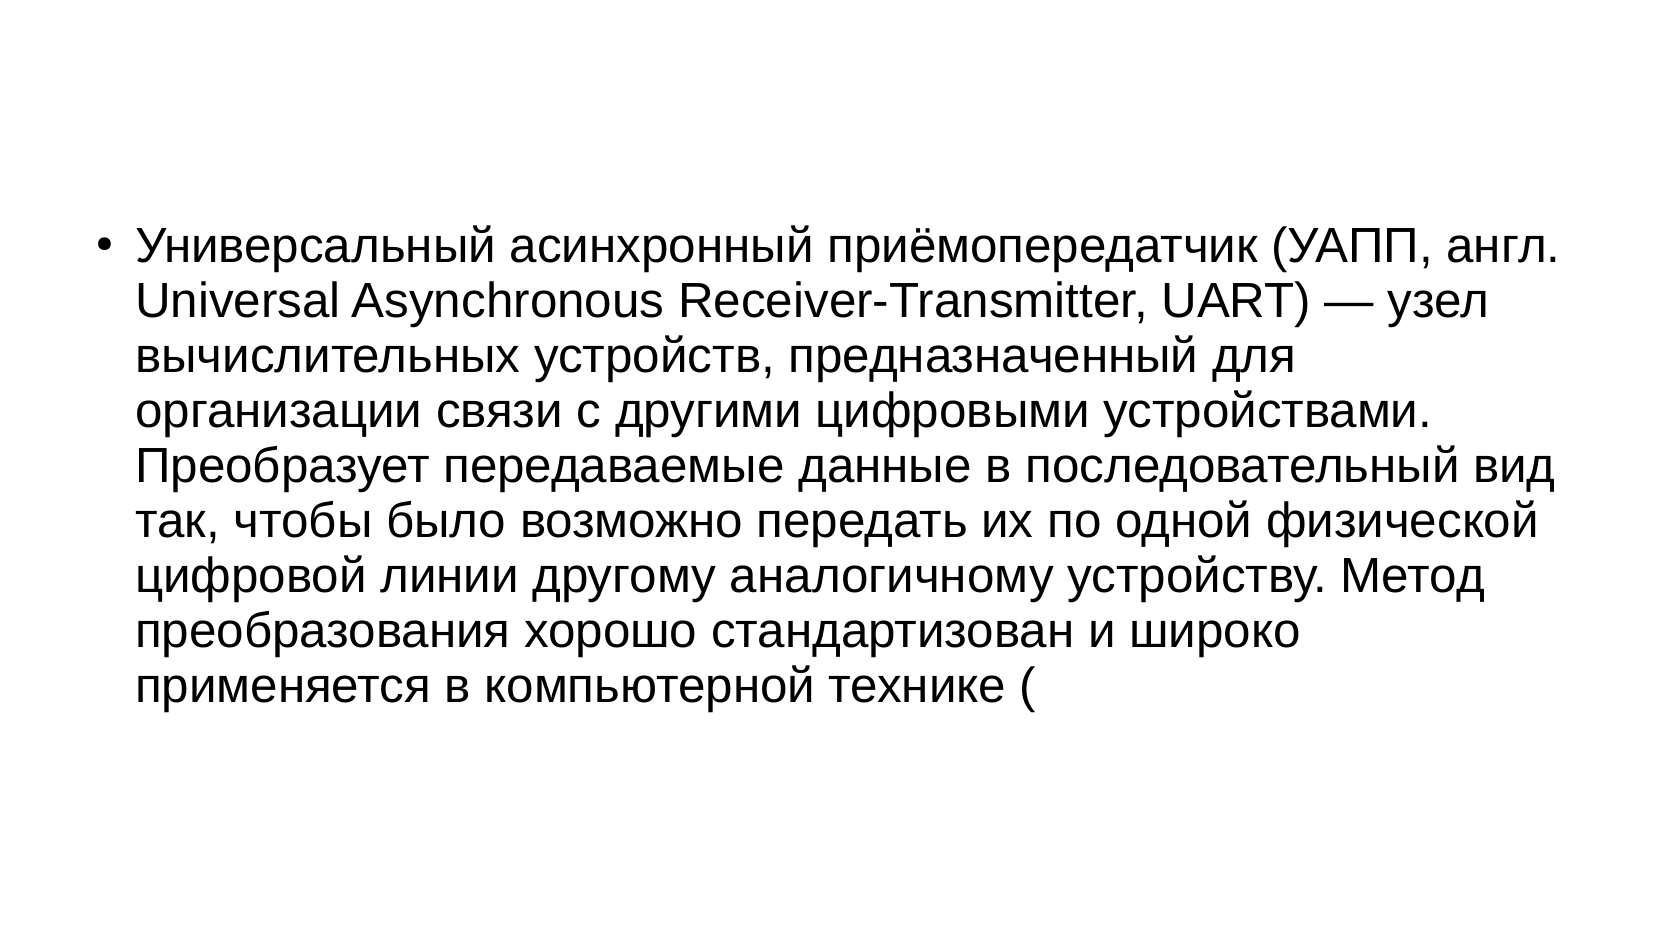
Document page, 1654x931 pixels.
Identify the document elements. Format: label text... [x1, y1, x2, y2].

list Универсальный асинхронный приёмопередатчик (УАПП, англ. Universal Asynchronous Receiver-Transmitter, UART) — узел вычислительных устройств, предназначенный для организации связи с другими цифровыми устройствами. Преобразует передаваемые данные в последовательный вид так, чтобы было возможно передать их по одной физической цифровой линии другому аналогичному устройству. Метод преобразования хорошо стандартизован и широко применяется в компьютерной технике ( [82, 217, 1571, 758]
